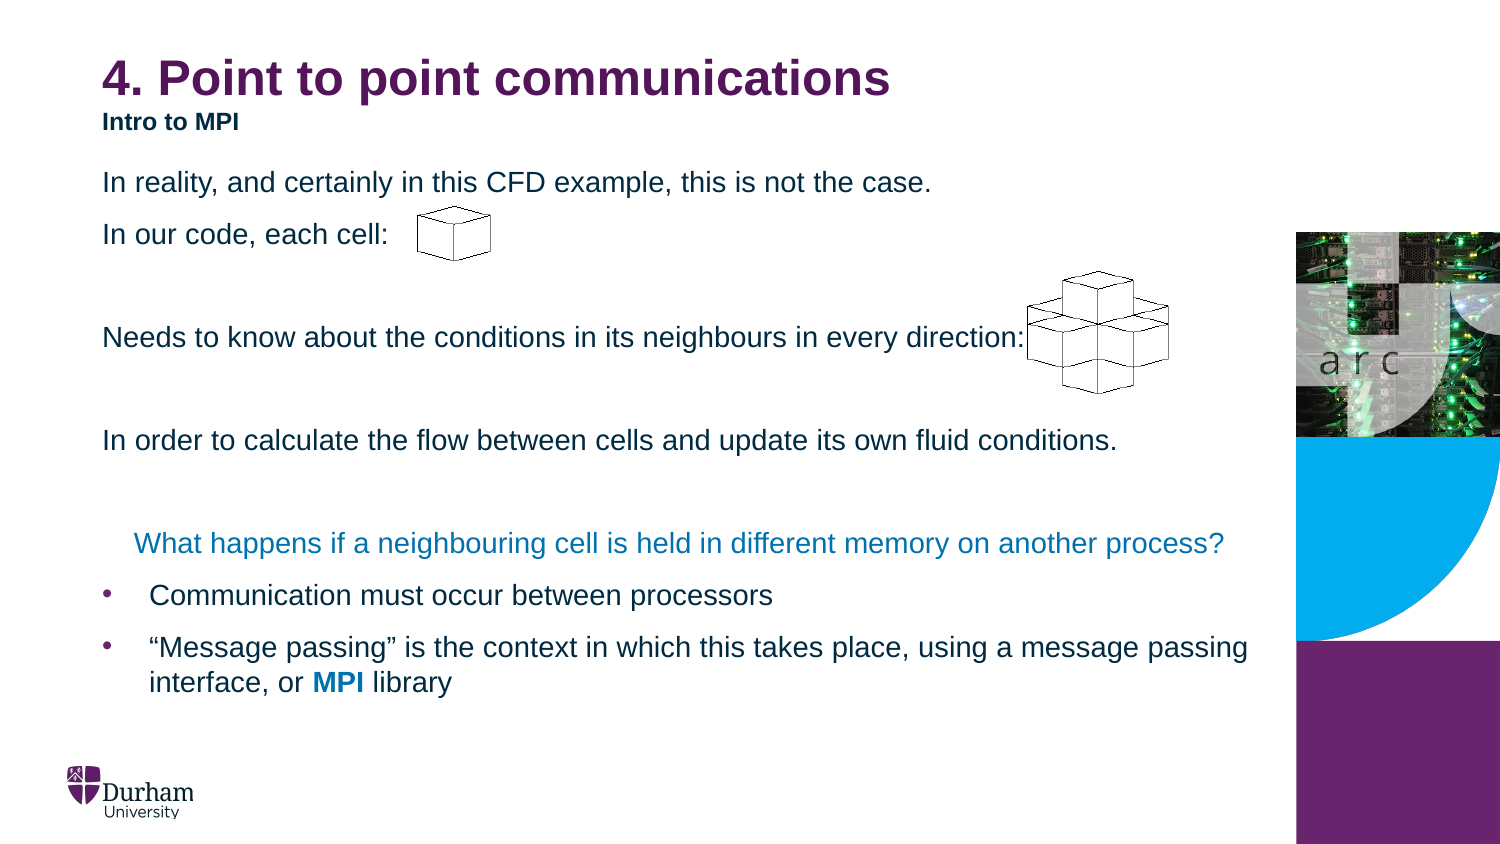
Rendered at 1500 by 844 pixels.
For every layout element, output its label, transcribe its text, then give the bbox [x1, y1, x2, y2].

title 4. Point to point communications Intro to MPI [101, 45, 1399, 187]
list In reality, and certainly in this CFD example, this is not the case. In our code, each cell: Needs to know about the conditions in its neighbours in every direction: In order to calculate the flow between cells and update its own fluid conditions. What happens if a neighbouring cell is held in different memory on another process? Communication must occur between processors “Message passing” is the context in which this takes place, using a message passing interface, or MPI library [101, 163, 1258, 502]
picture [67, 766, 193, 819]
picture [1027, 270, 1169, 394]
picture [1296, 232, 1500, 436]
picture [1332, 467, 1500, 640]
picture [417, 205, 491, 261]
text_box [1296, 640, 1500, 844]
